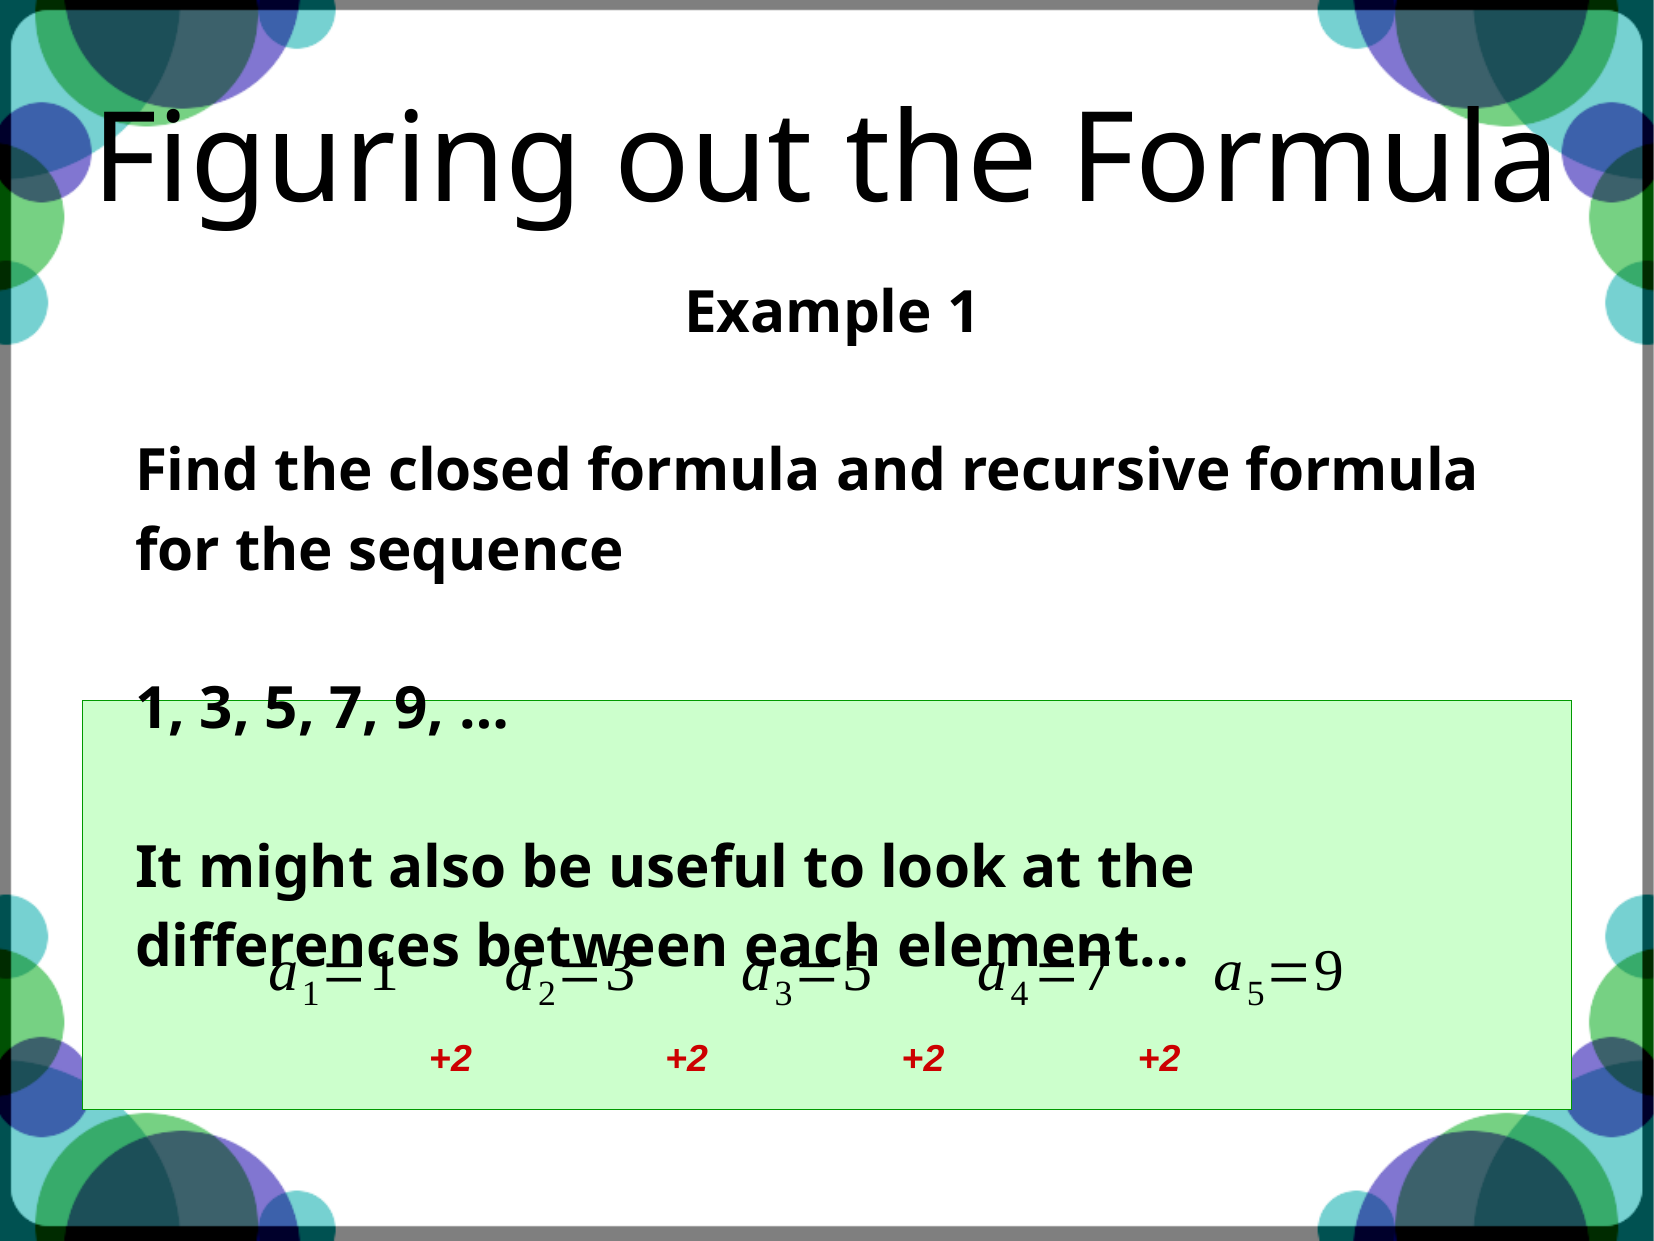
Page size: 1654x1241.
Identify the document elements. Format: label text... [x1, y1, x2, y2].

chart [1198, 938, 1361, 1013]
title Figuring out the Formula [82, 49, 1571, 257]
text_box [908, 862, 922, 881]
text_box [745, 858, 757, 881]
text_box [534, 862, 546, 881]
text_box Example 1 Find the closed formula and recursive formula for the sequence 1, 3, 5, 7, 9, … It might also be useful to look at the differences between each element… [135, 270, 1531, 858]
text_box [399, 872, 410, 881]
text_box [687, 861, 699, 867]
text_box +2 [839, 1030, 1007, 1088]
text_box +2 [367, 1030, 534, 1088]
chart [489, 938, 652, 1013]
text_box [945, 862, 959, 881]
text_box [570, 861, 582, 867]
text_box [284, 862, 297, 881]
text_box +2 [603, 1030, 770, 1088]
text_box [621, 858, 633, 881]
chart [725, 938, 889, 1013]
text_box [1172, 861, 1184, 867]
text_box [983, 858, 993, 869]
text_box [481, 862, 495, 881]
picture [0, 0, 1654, 1241]
text_box [1032, 872, 1043, 881]
text_box [82, 700, 1572, 1110]
text_box [840, 862, 854, 881]
chart [253, 938, 414, 1013]
chart [962, 938, 1127, 1013]
text_box +2 [1075, 1030, 1243, 1088]
